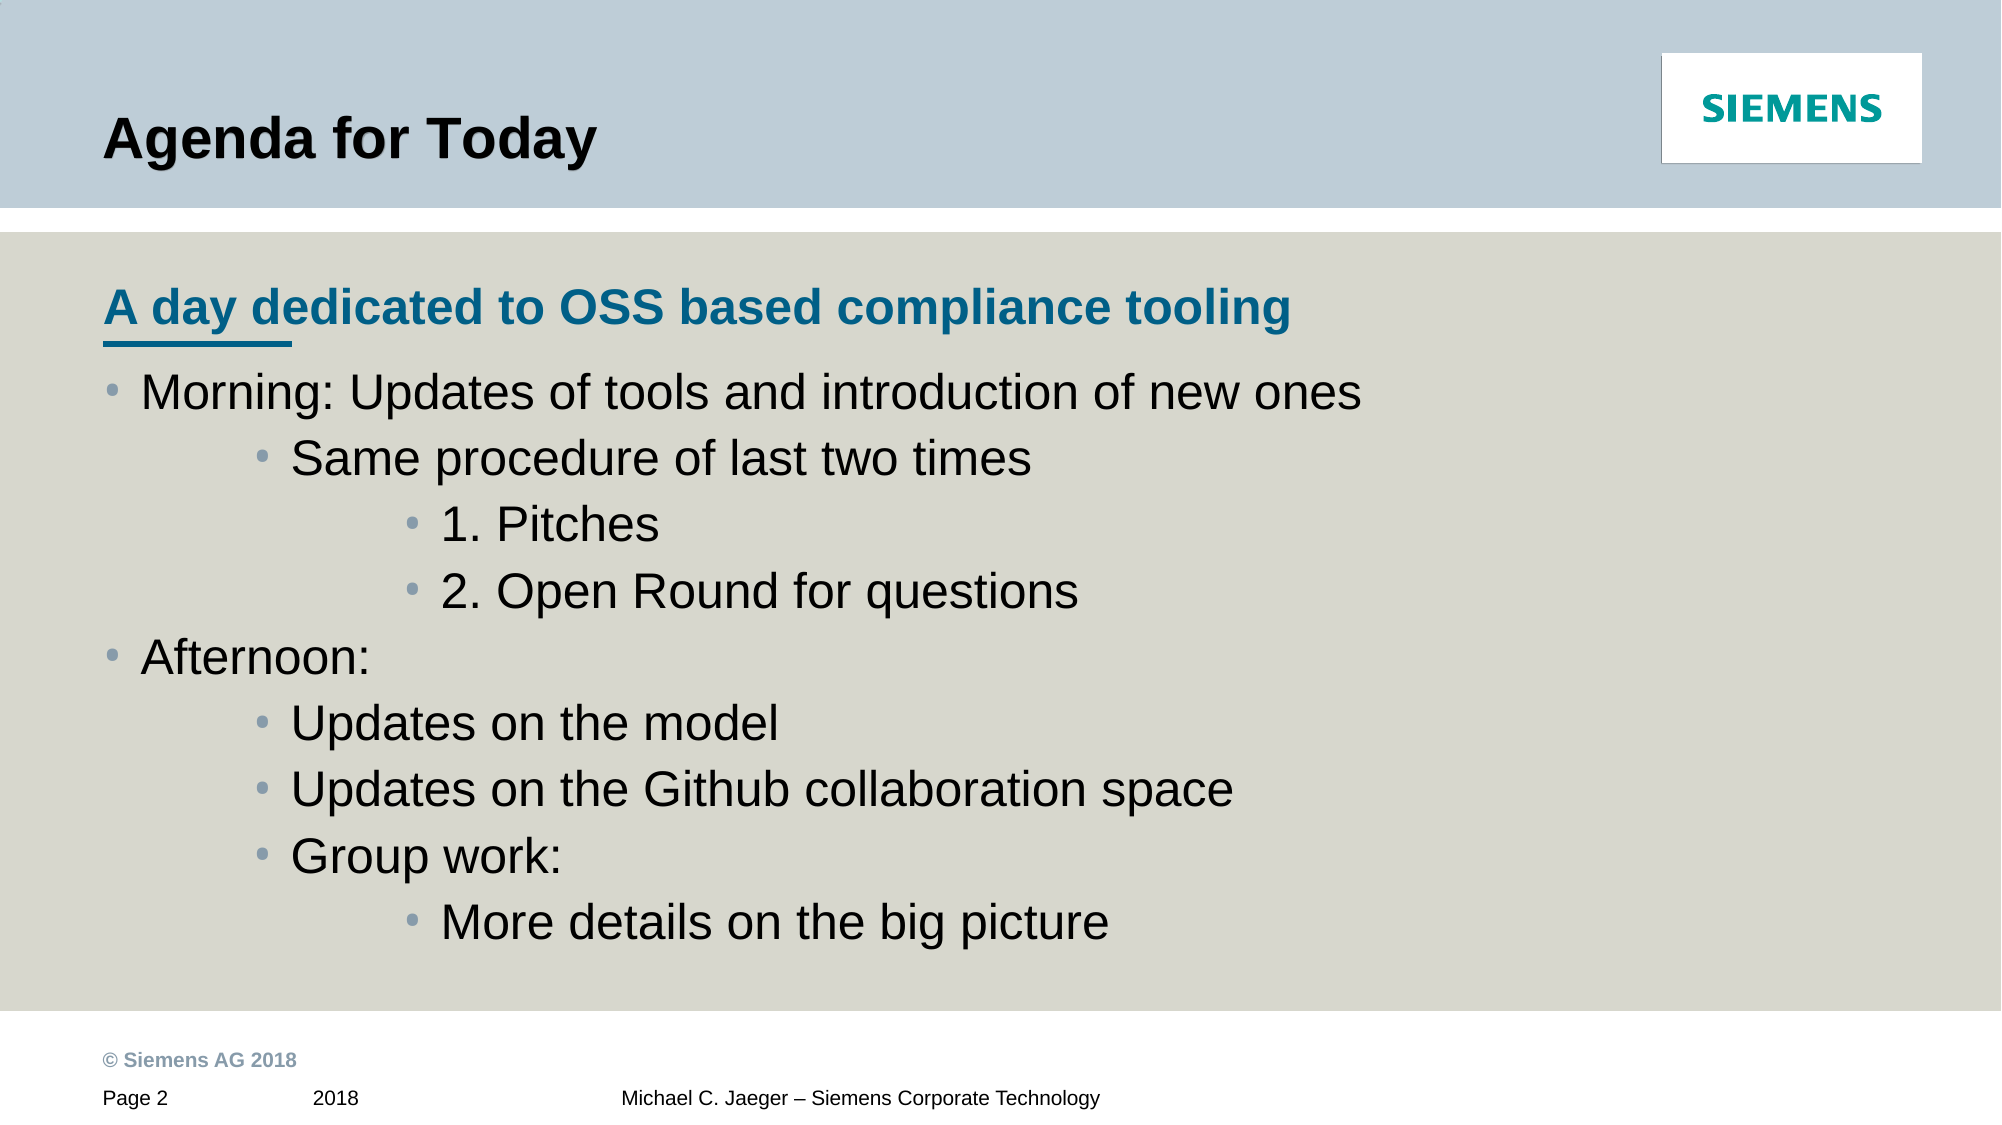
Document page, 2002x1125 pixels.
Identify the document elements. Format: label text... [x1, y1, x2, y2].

text_box Morning: Updates of tools and introduction of new ones Same procedure of last two times 1. Pitches 2. Open Round for questions Afternoon: Updates on the model Updates on the Github collaboration space Group work: More details on the big picture [103, 359, 1935, 950]
text_box A day dedicated to OSS based compliance tooling [102, 273, 1304, 335]
title Agenda for Today [0, 0, 2001, 209]
text_box [0, 232, 2001, 1011]
